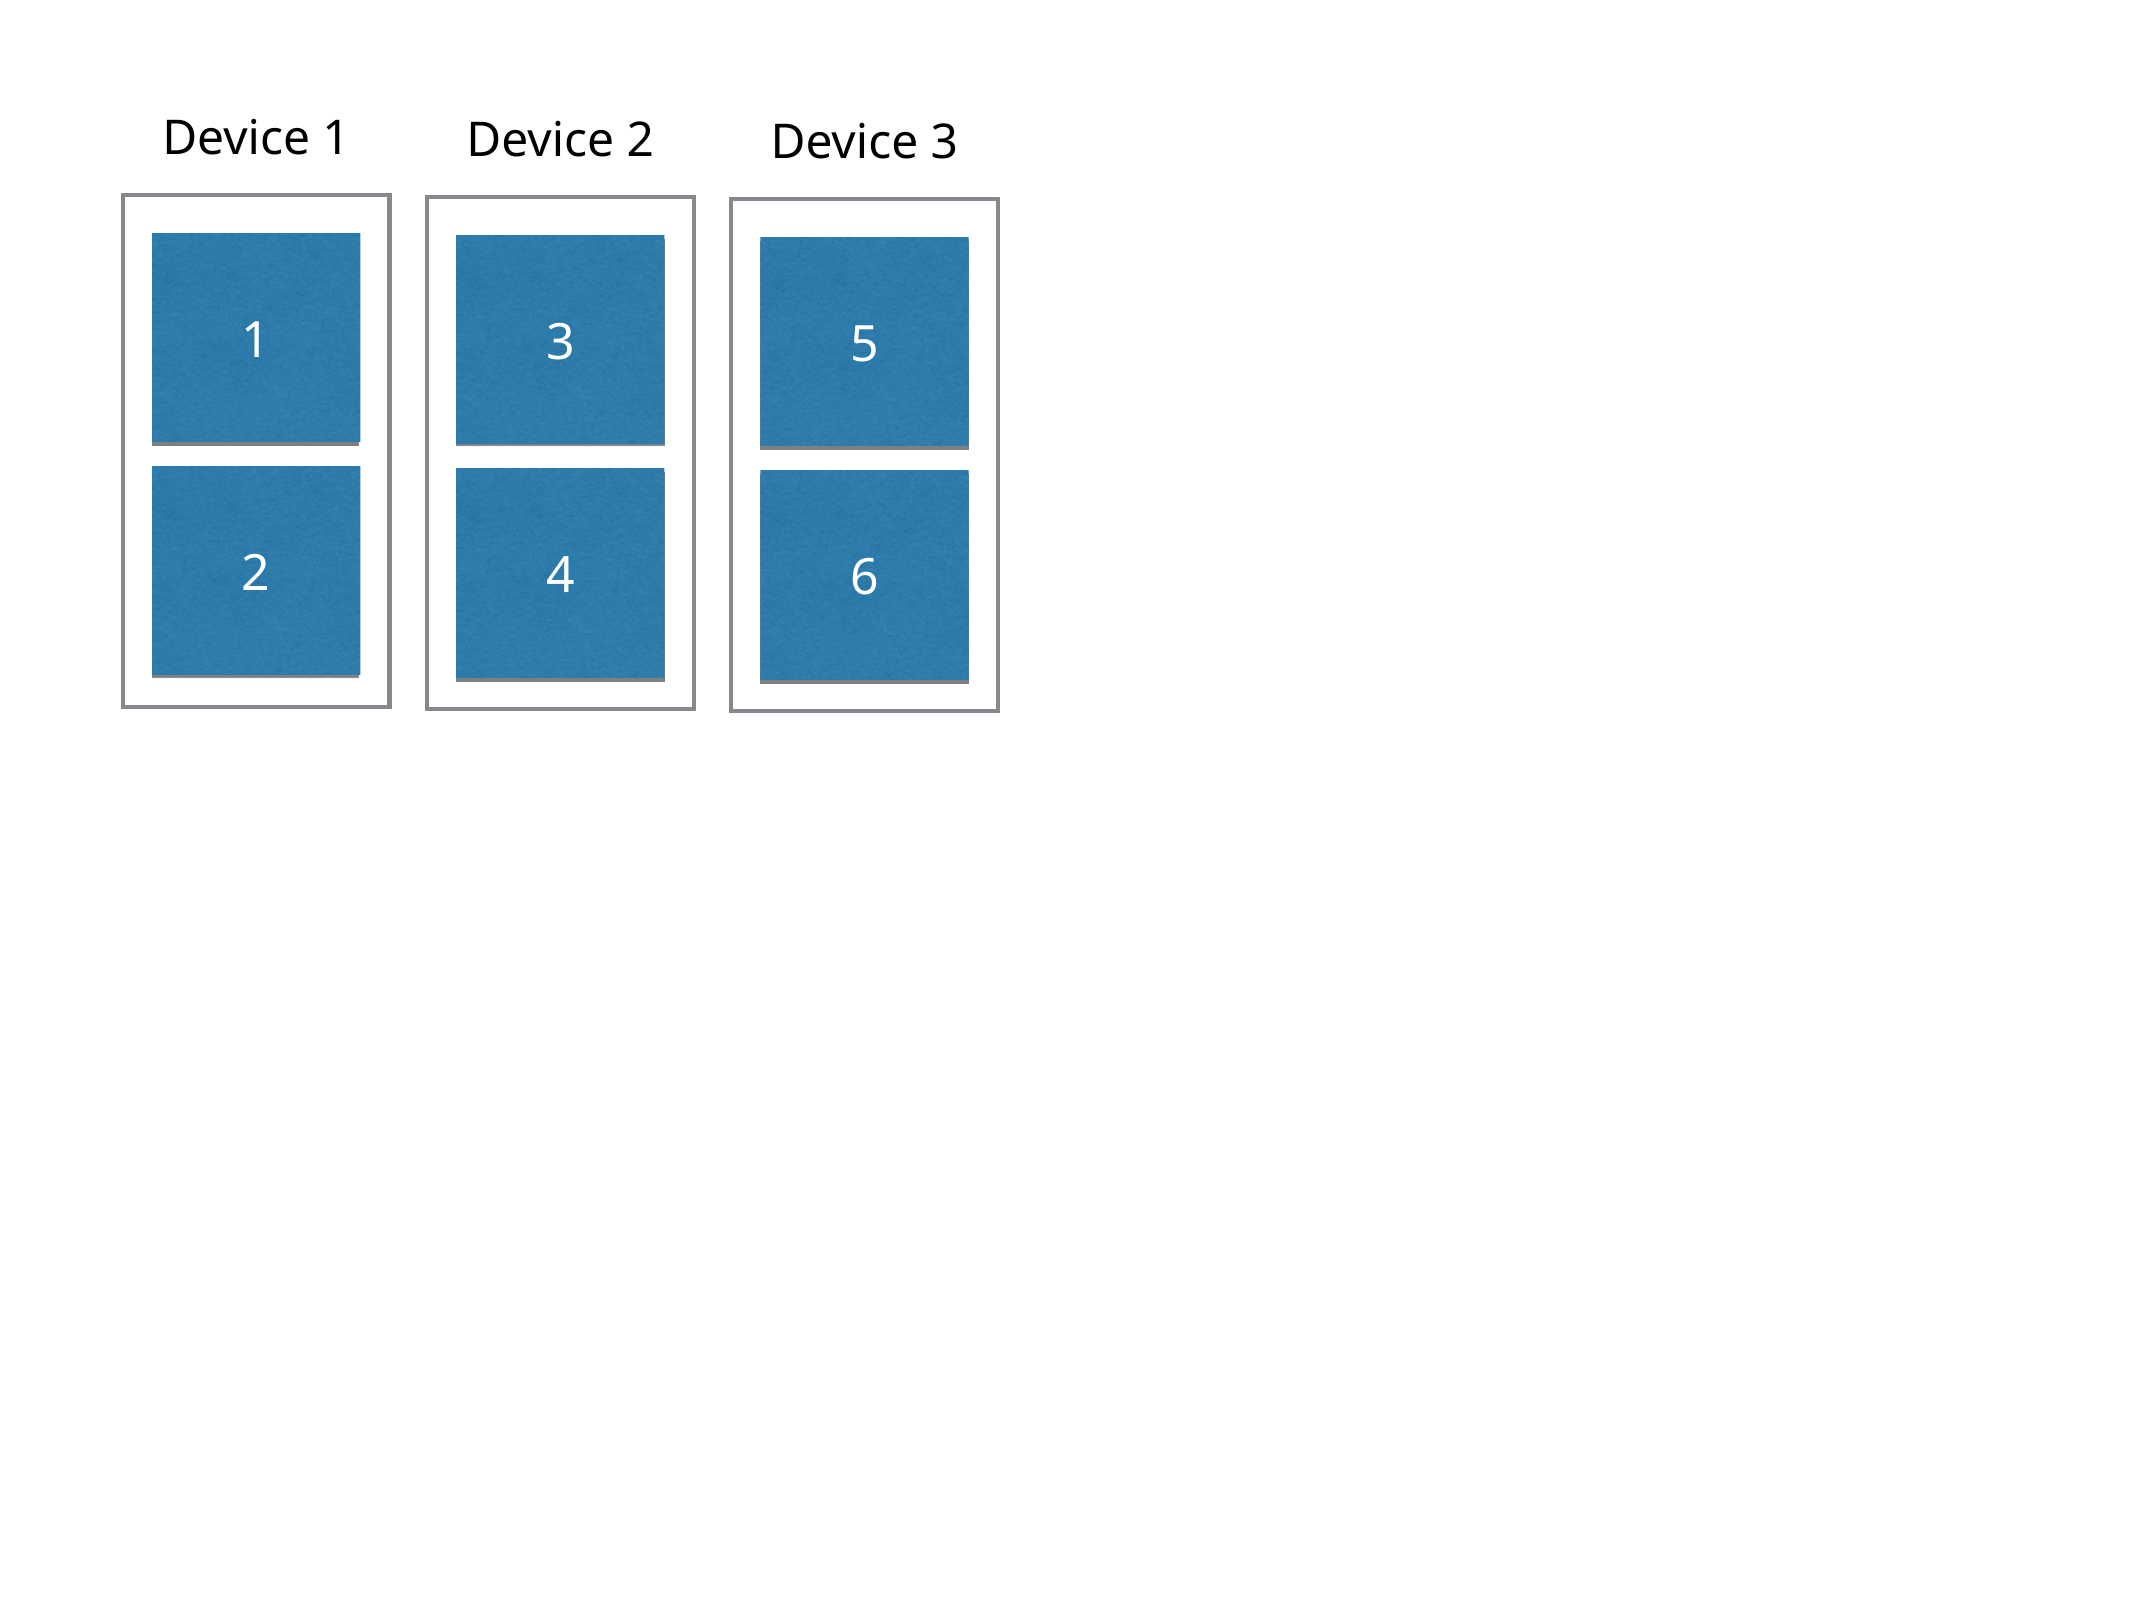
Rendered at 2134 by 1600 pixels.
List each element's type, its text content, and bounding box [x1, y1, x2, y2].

text_box 5 [760, 237, 969, 446]
text_box 3 [456, 235, 665, 444]
text_box Device 2 [457, 100, 663, 175]
text_box 4 [456, 468, 665, 678]
text_box 6 [760, 470, 969, 680]
text_box 1 [152, 233, 361, 442]
text_box Device 3 [762, 102, 967, 177]
text_box 2 [152, 466, 361, 675]
text_box Device 1 [153, 98, 359, 173]
